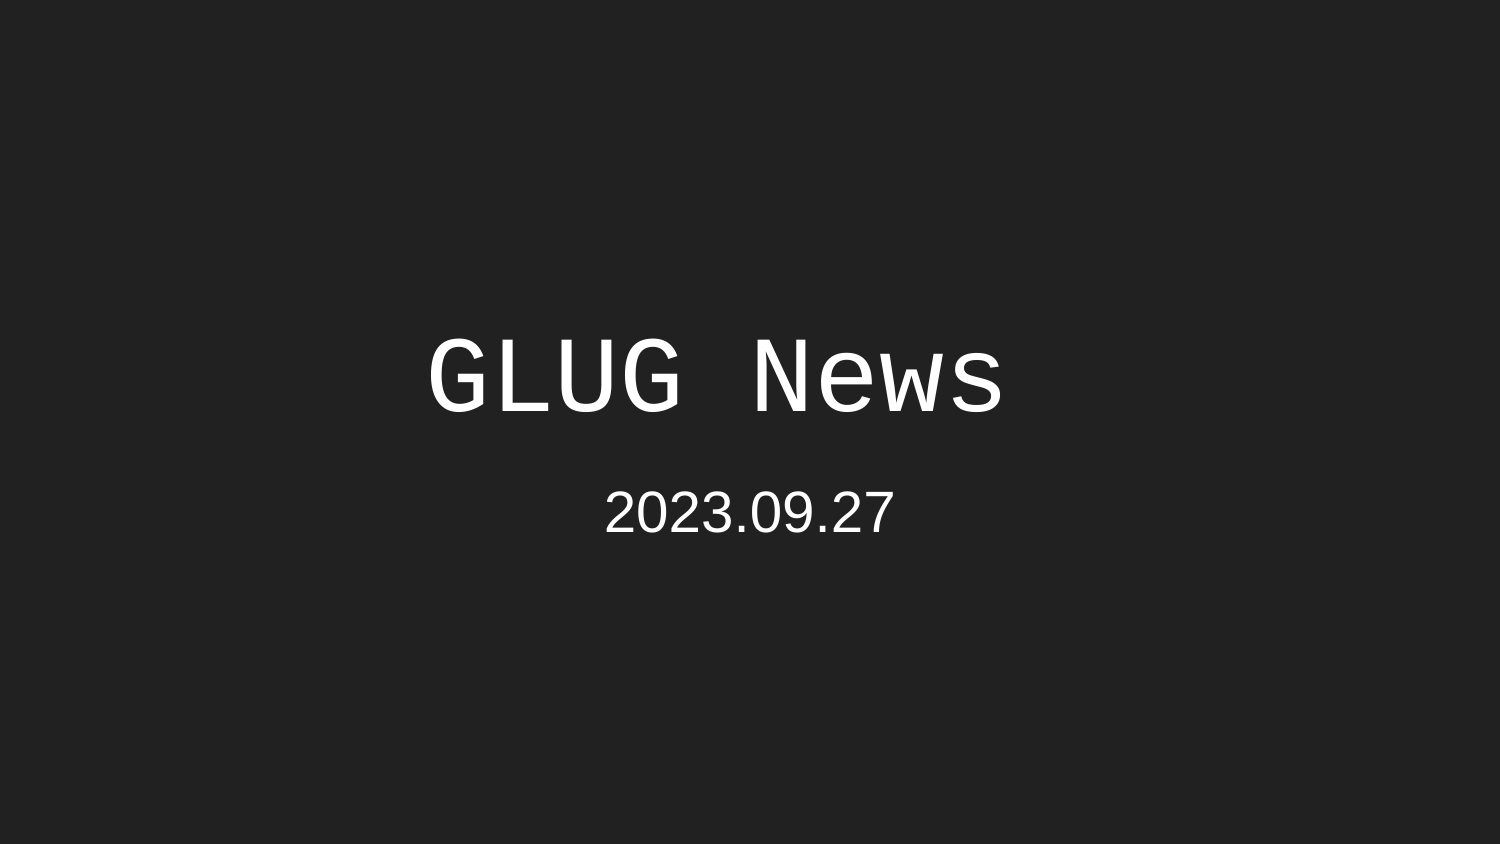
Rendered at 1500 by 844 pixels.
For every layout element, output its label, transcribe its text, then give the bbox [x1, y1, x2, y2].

subtitle 2023.09.27 [51, 464, 1449, 595]
title GLUG News [51, 122, 1449, 459]
